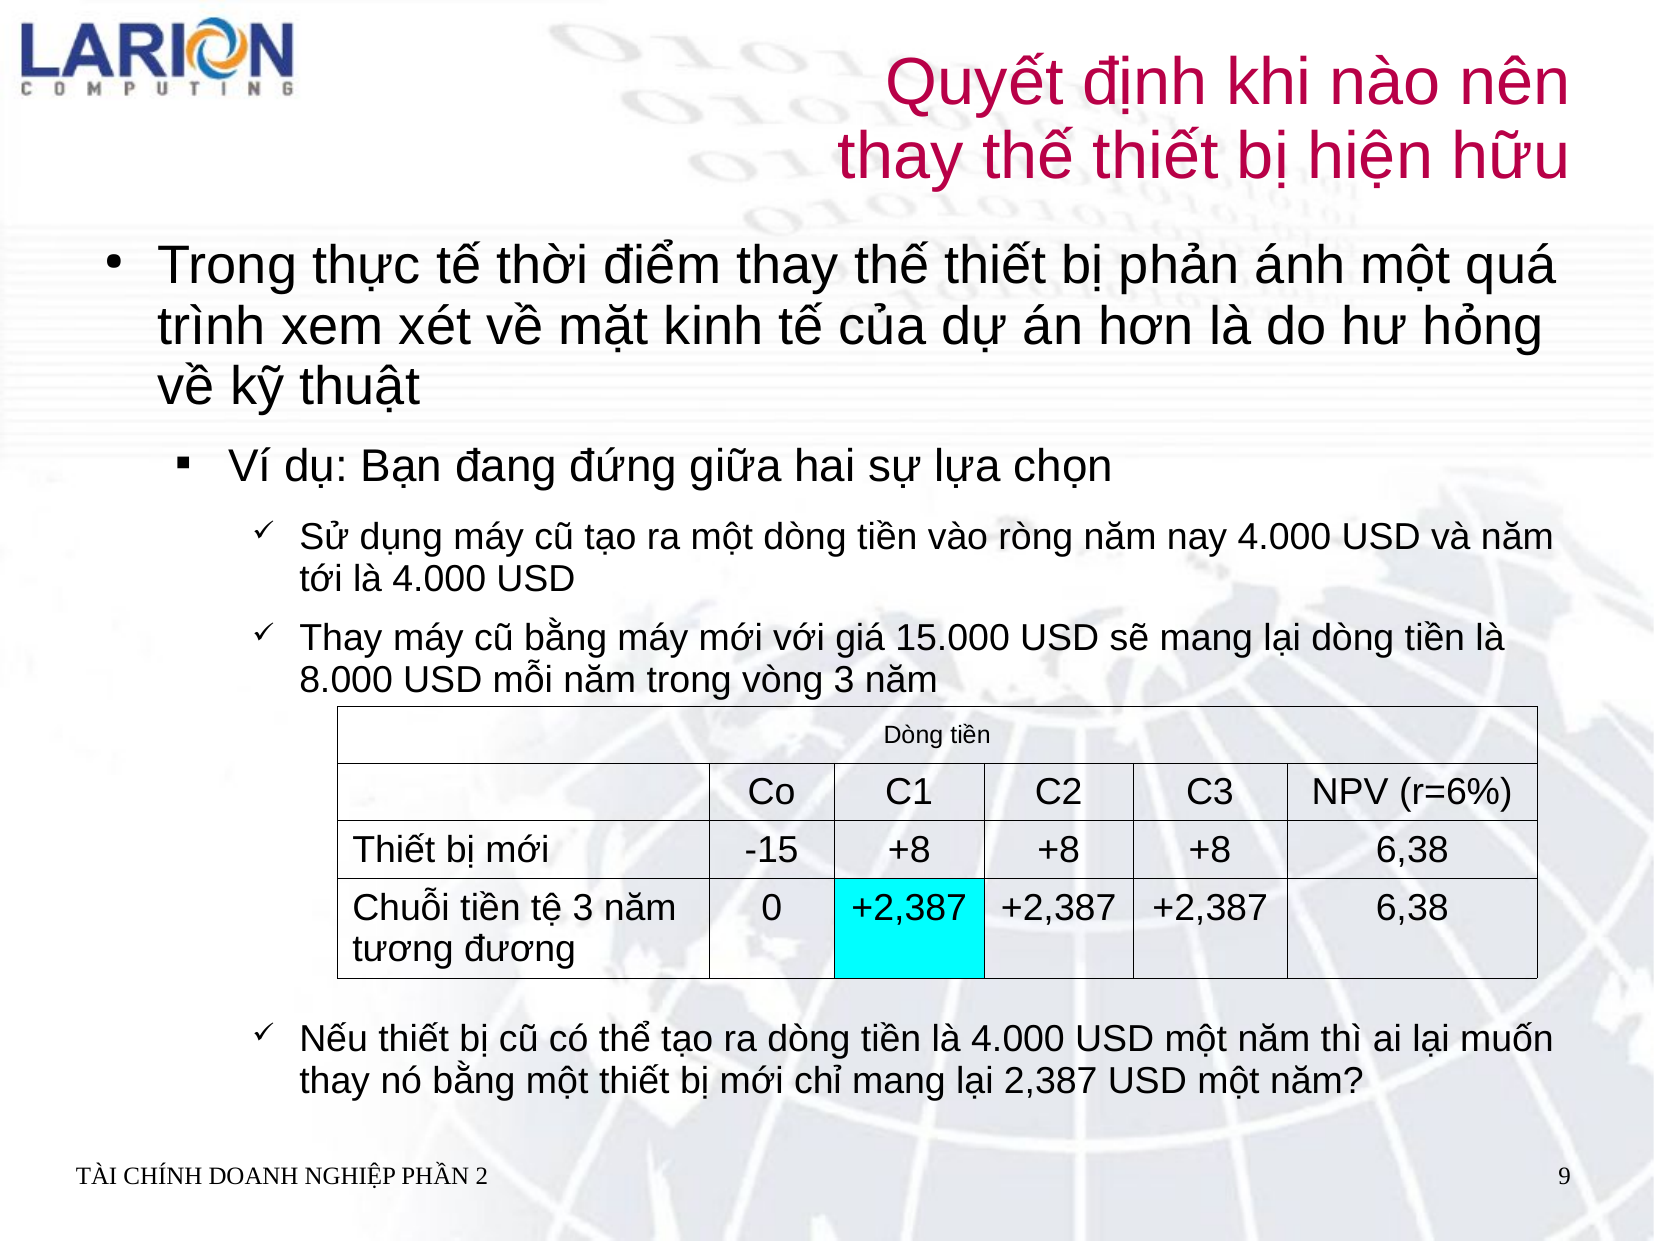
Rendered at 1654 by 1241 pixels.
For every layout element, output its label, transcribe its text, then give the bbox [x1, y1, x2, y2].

table_cell NPV (r=6%) [1288, 764, 1537, 820]
table_cell +8 [985, 821, 1133, 878]
table_cell Thiết bị mới [338, 821, 709, 878]
table_header Dòng tiền [338, 707, 1537, 763]
table_cell +2,387 [835, 879, 984, 978]
table_cell Chuỗi tiền tệ 3 năm tương đương [338, 879, 709, 978]
table_cell 6,38 [1288, 821, 1537, 878]
table_cell +8 [1134, 821, 1287, 878]
table_cell +8 [835, 821, 984, 878]
table_cell [338, 764, 709, 820]
list Trong thực tế thời điểm thay thế thiết bị phản ánh một quá trình xem xét về mặt kinh tế của dự án hơn là do hư hỏng về kỹ thuật Ví dụ: Bạn đang đứng giữa hai sự lựa chọn Sử dụng máy cũ tạo ra một dòng tiền vào ròng năm nay 4.000 USD và năm tới là 4.000 USD Thay máy cũ bằng máy mới với giá 15.000 USD sẽ mang lại dòng tiền là 8.000 USD mỗi năm trong vòng 3 năm Nếu thiết bị cũ có thể tạo ra dòng tiền là 4.000 USD một năm thì ai lại muốn thay nó bằng một thiết bị mới chỉ mang lại 2,387 USD một năm? [86, 234, 1576, 1222]
table_cell +2,387 [1134, 879, 1287, 978]
table_cell 0 [710, 879, 834, 978]
table_cell +2,387 [985, 879, 1133, 978]
table_cell C3 [1134, 764, 1287, 820]
table_cell C2 [985, 764, 1133, 820]
table_cell C1 [835, 764, 984, 820]
table_cell Co [710, 764, 834, 820]
table_cell -15 [710, 821, 834, 878]
title Quyết định khi nào nên thay thế thiết bị hiện hữu [300, 43, 1571, 194]
table_cell 6,38 [1288, 879, 1537, 978]
picture [0, 0, 1654, 1241]
